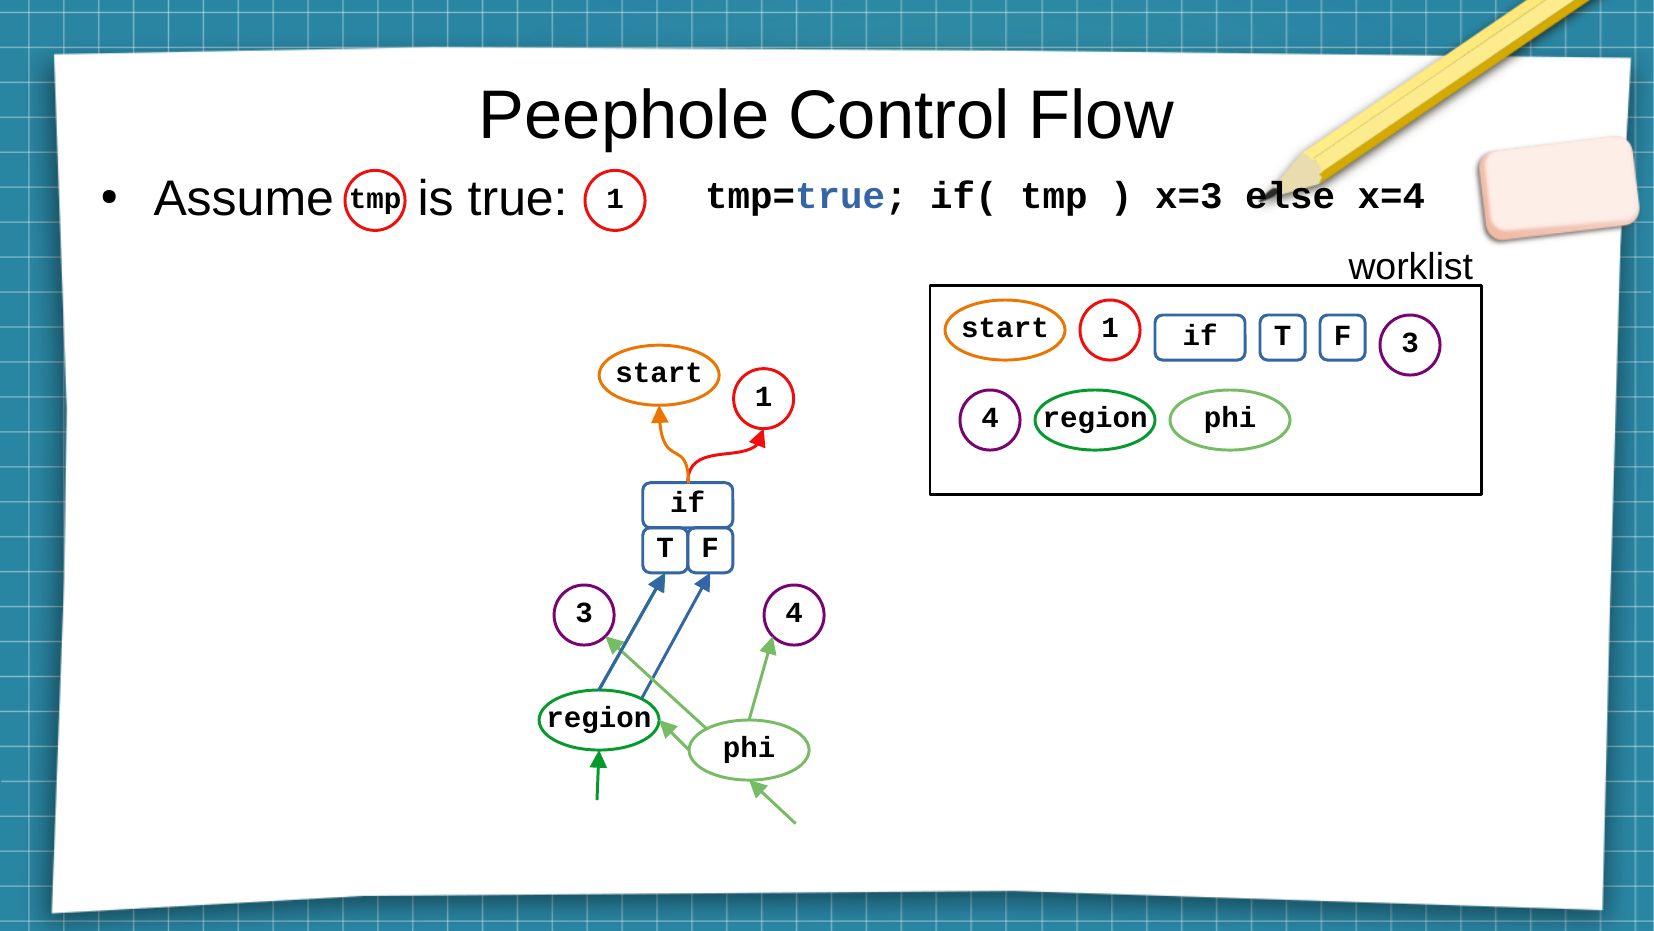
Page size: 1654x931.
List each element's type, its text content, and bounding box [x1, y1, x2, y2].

text_box if [642, 482, 733, 528]
picture [0, 0, 1654, 931]
text_box start [599, 345, 720, 406]
text_box T [1260, 315, 1306, 361]
text_box F [1320, 315, 1366, 361]
text_box 1 [585, 170, 646, 231]
text_box T [642, 527, 688, 573]
text_box 4 [764, 585, 825, 646]
text_box if [1155, 315, 1246, 361]
text_box 1 [1080, 300, 1141, 361]
list Assume is true: [931, 287, 1291, 361]
text_box 3 [1380, 315, 1441, 376]
text_box tmp [345, 170, 406, 231]
text_box F [687, 527, 733, 573]
text_box 1 [733, 368, 794, 429]
text_box region [1035, 390, 1156, 451]
text_box phi [1170, 390, 1291, 451]
text_box start [945, 300, 1066, 361]
text_box 4 [960, 390, 1021, 451]
text_box region [539, 690, 660, 751]
text_box worklist [1333, 238, 1489, 295]
list Assume is true: [82, 170, 1291, 361]
text_box 3 [554, 585, 615, 646]
title Peephole Control Flow [82, 37, 1571, 193]
text_box phi [689, 720, 810, 781]
text_box tmp=true; if( tmp ) x=3 else x=4 [690, 170, 1441, 228]
